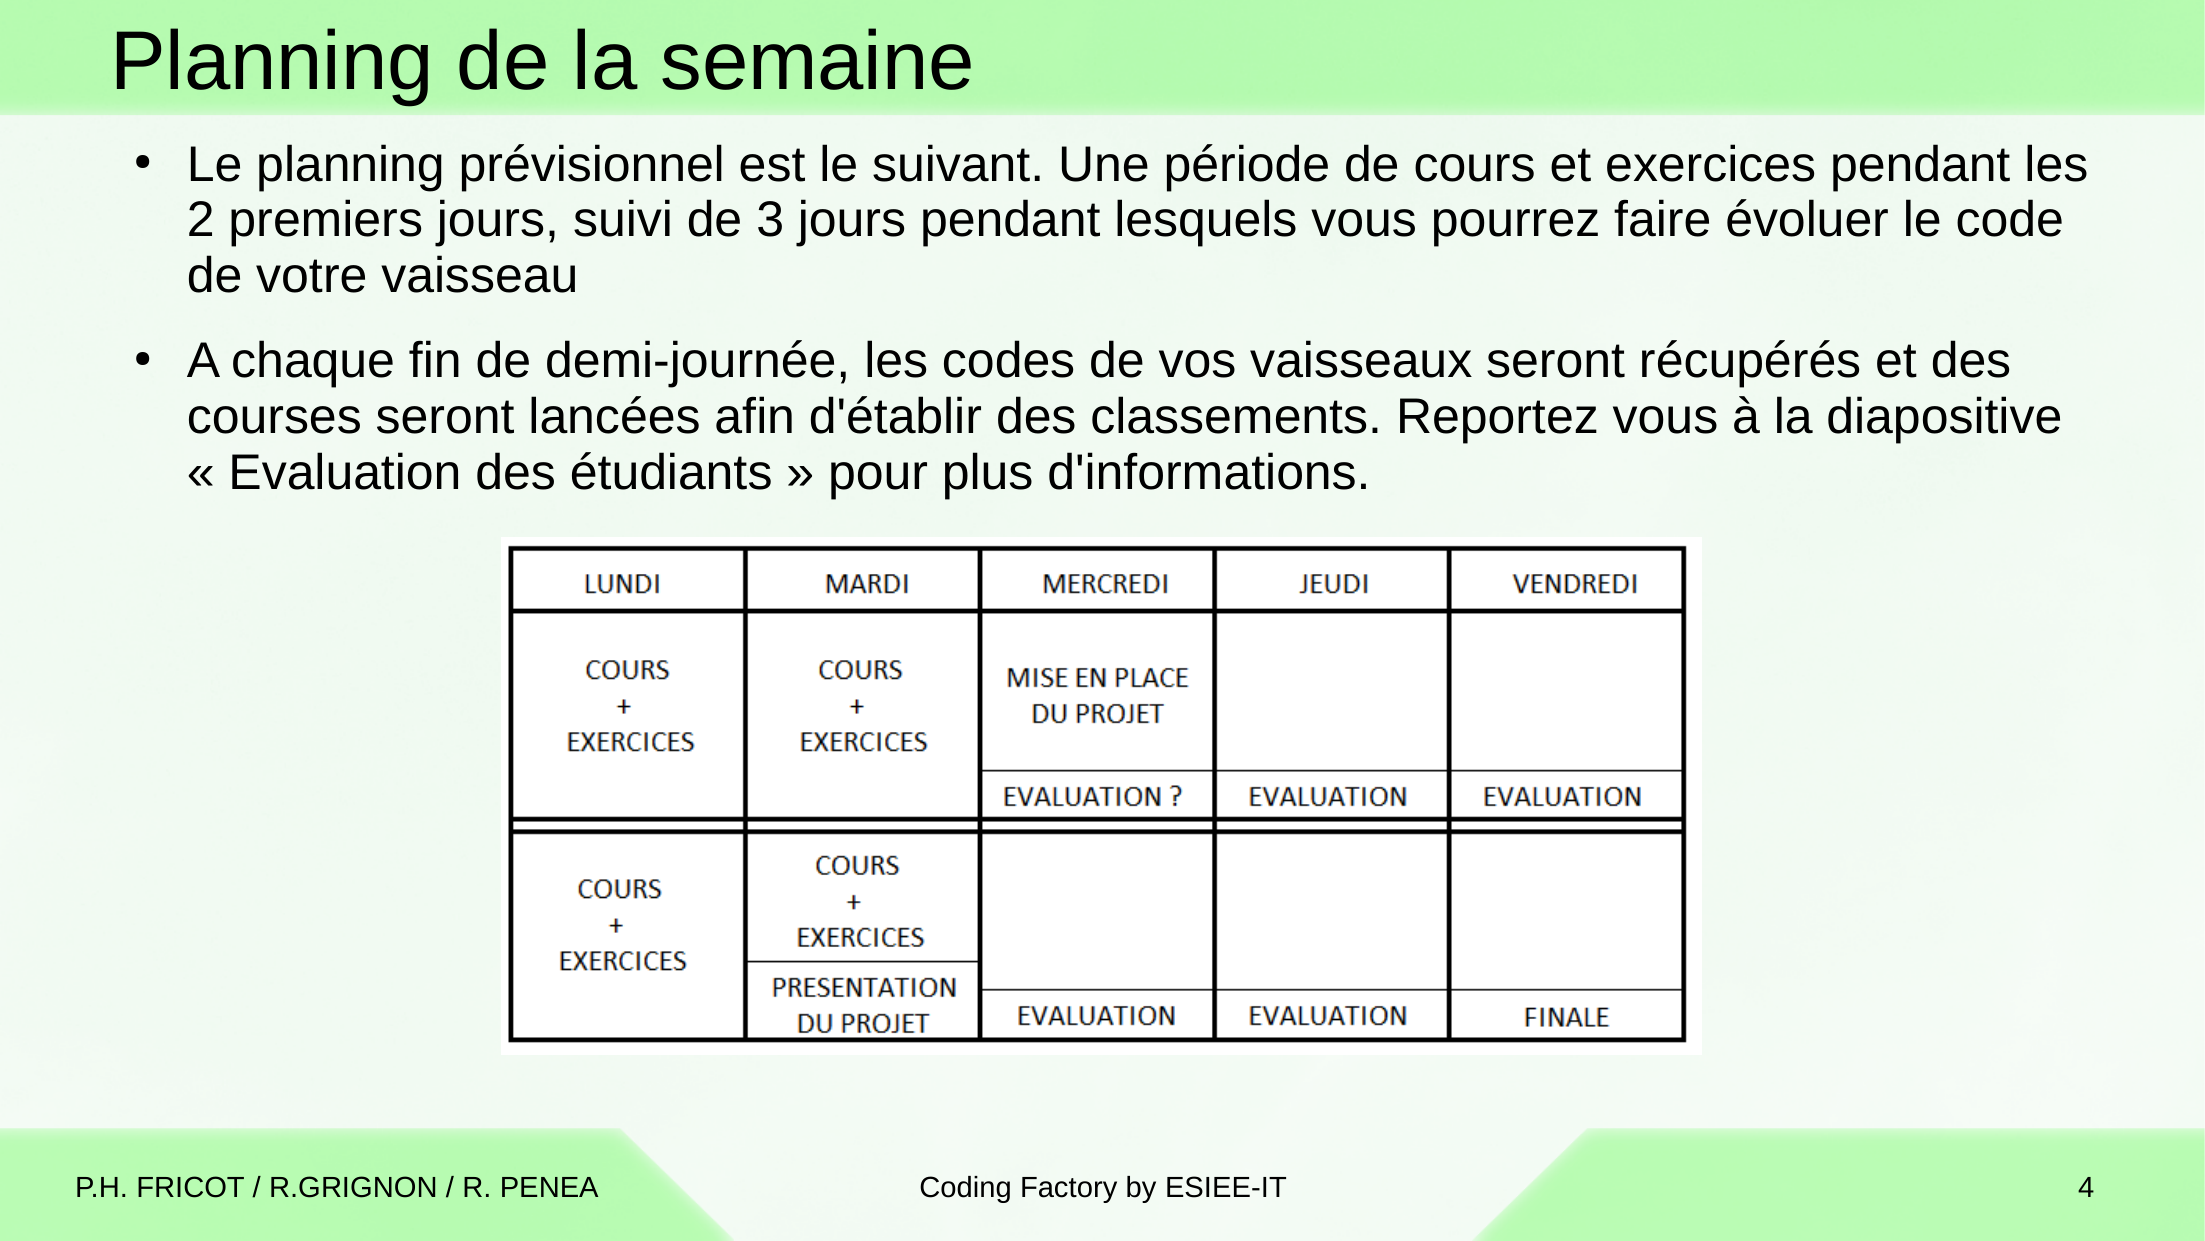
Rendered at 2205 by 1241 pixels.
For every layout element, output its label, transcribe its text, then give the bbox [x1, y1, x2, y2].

list Le planning prévisionnel est le suivant. Une période de cours et exercices pendant les 2 premiers jours, suivi de 3 jours pendant lesquels vous pourrez faire évoluer le code de votre vaisseau A chaque fin de demi-journée, les codes de vos vaisseaux seront récupérés et des courses seront lancées afin d'établir des classements. Reportez vous à la diapositive « Evaluation des étudiants » pour plus d'informations. [116, 206, 2101, 1149]
title Planning de la semaine [110, 49, 2095, 257]
picture [0, 0, 2205, 1241]
